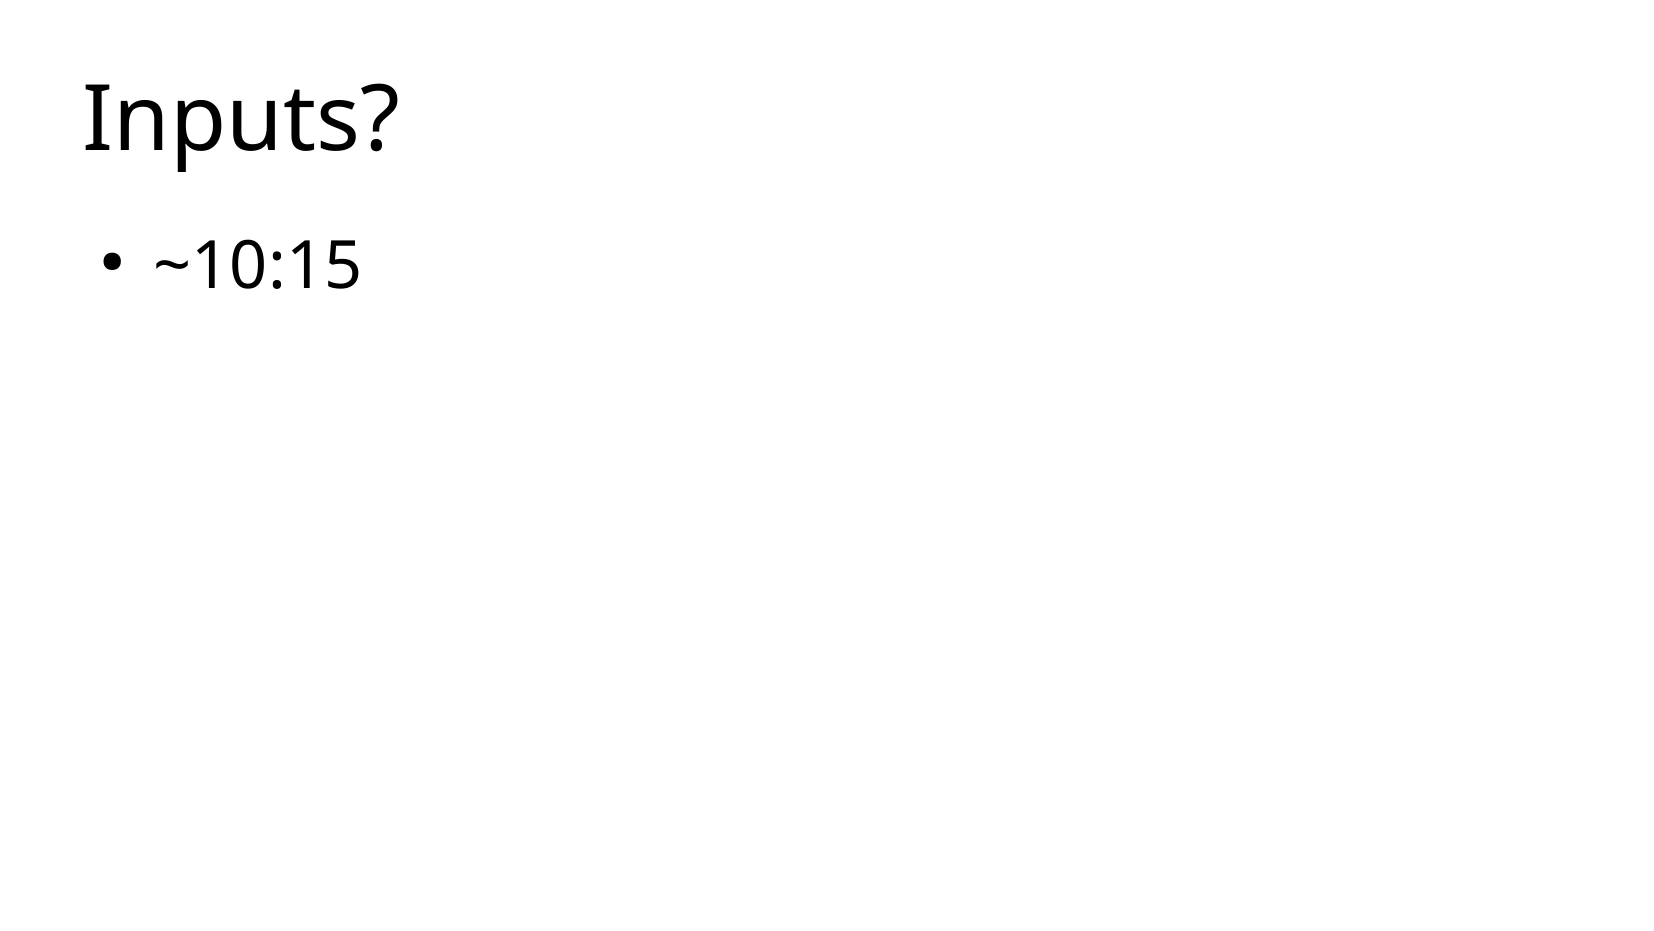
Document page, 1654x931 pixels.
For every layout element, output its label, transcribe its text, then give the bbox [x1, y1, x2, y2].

list ~10:15 [82, 217, 1571, 758]
title Inputs? [82, 37, 1571, 193]
